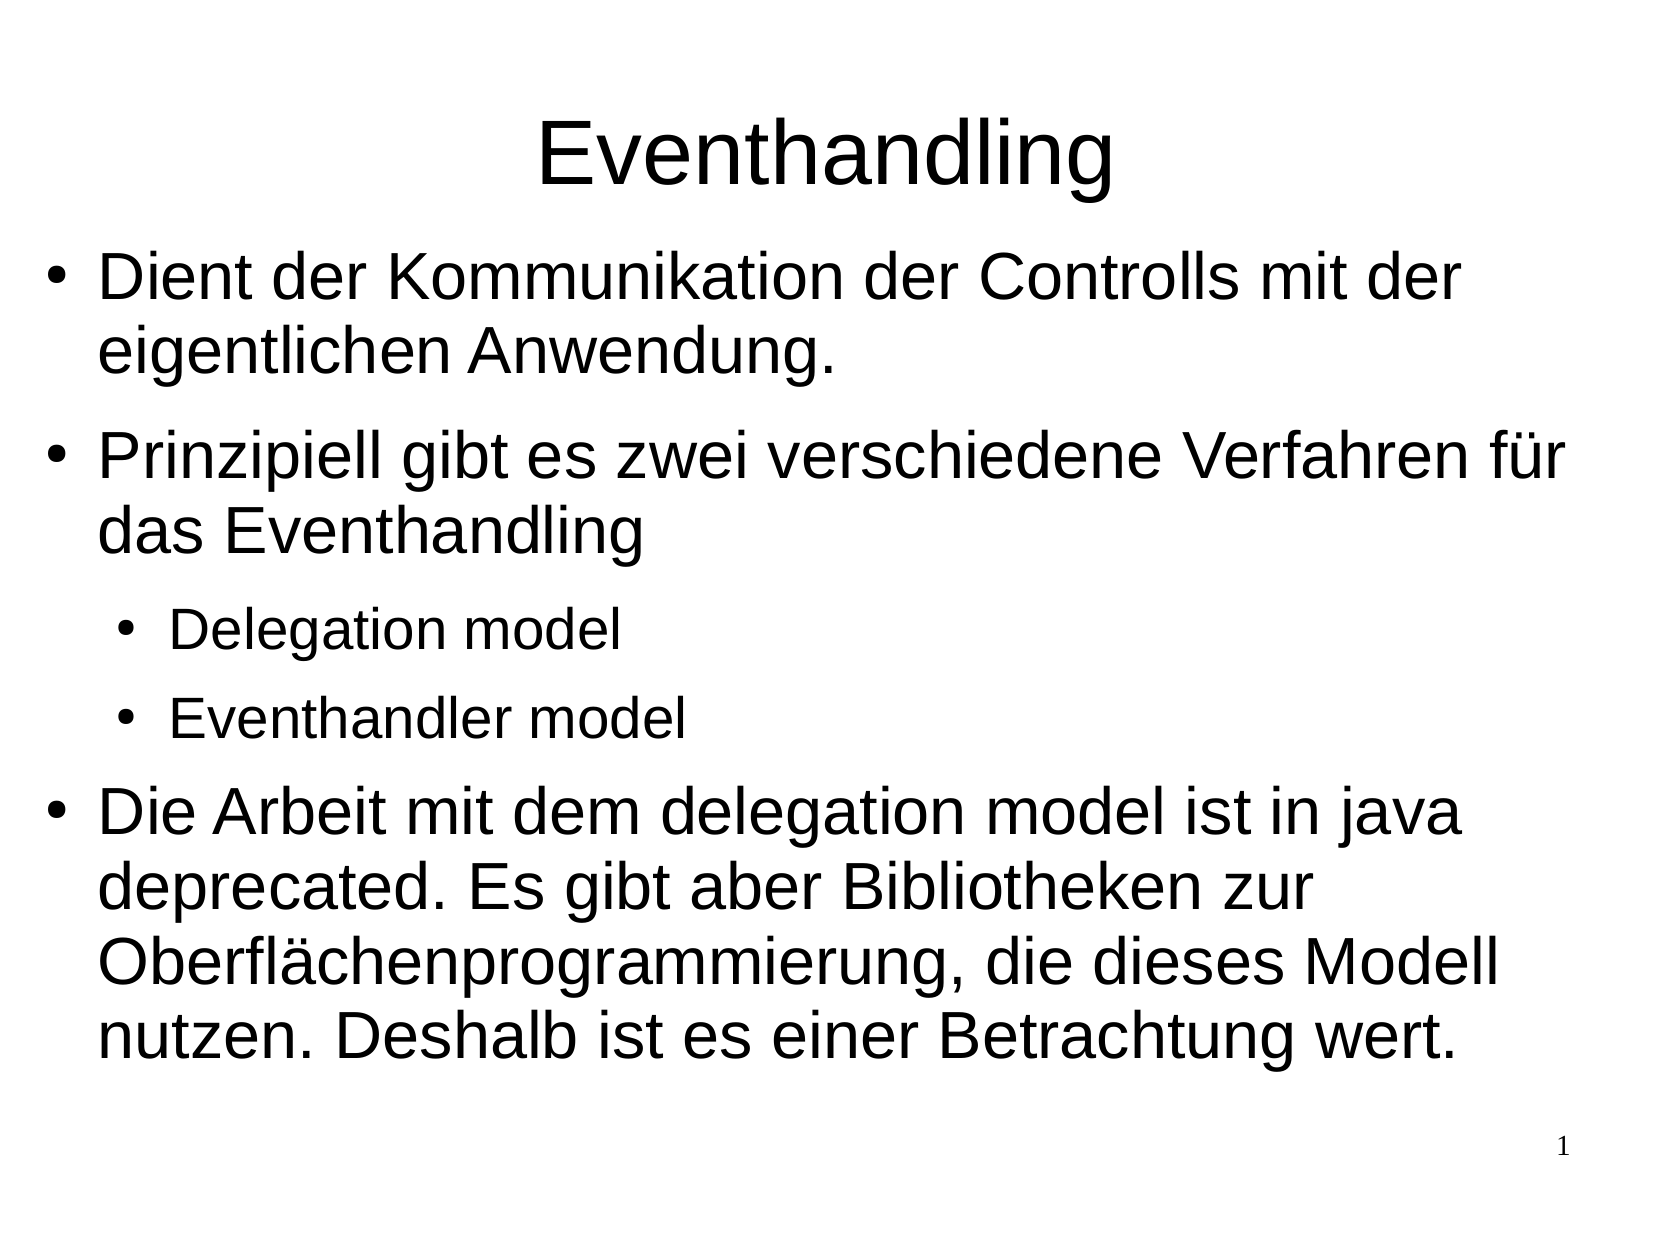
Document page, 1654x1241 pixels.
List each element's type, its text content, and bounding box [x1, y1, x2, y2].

title Eventhandling [82, 56, 1571, 238]
list Dient der Kommunikation der Controlls mit der eigentlichen Anwendung. Prinzipiell gibt es zwei verschiedene Verfahren für das Eventhandling Delegation model Eventhandler model Die Arbeit mit dem delegation model ist in java deprecated. Es gibt aber Bibliotheken zur Oberflächenprogrammierung, die dieses Modell nutzen. Deshalb ist es einer Betrachtung wert. [27, 238, 1634, 1206]
